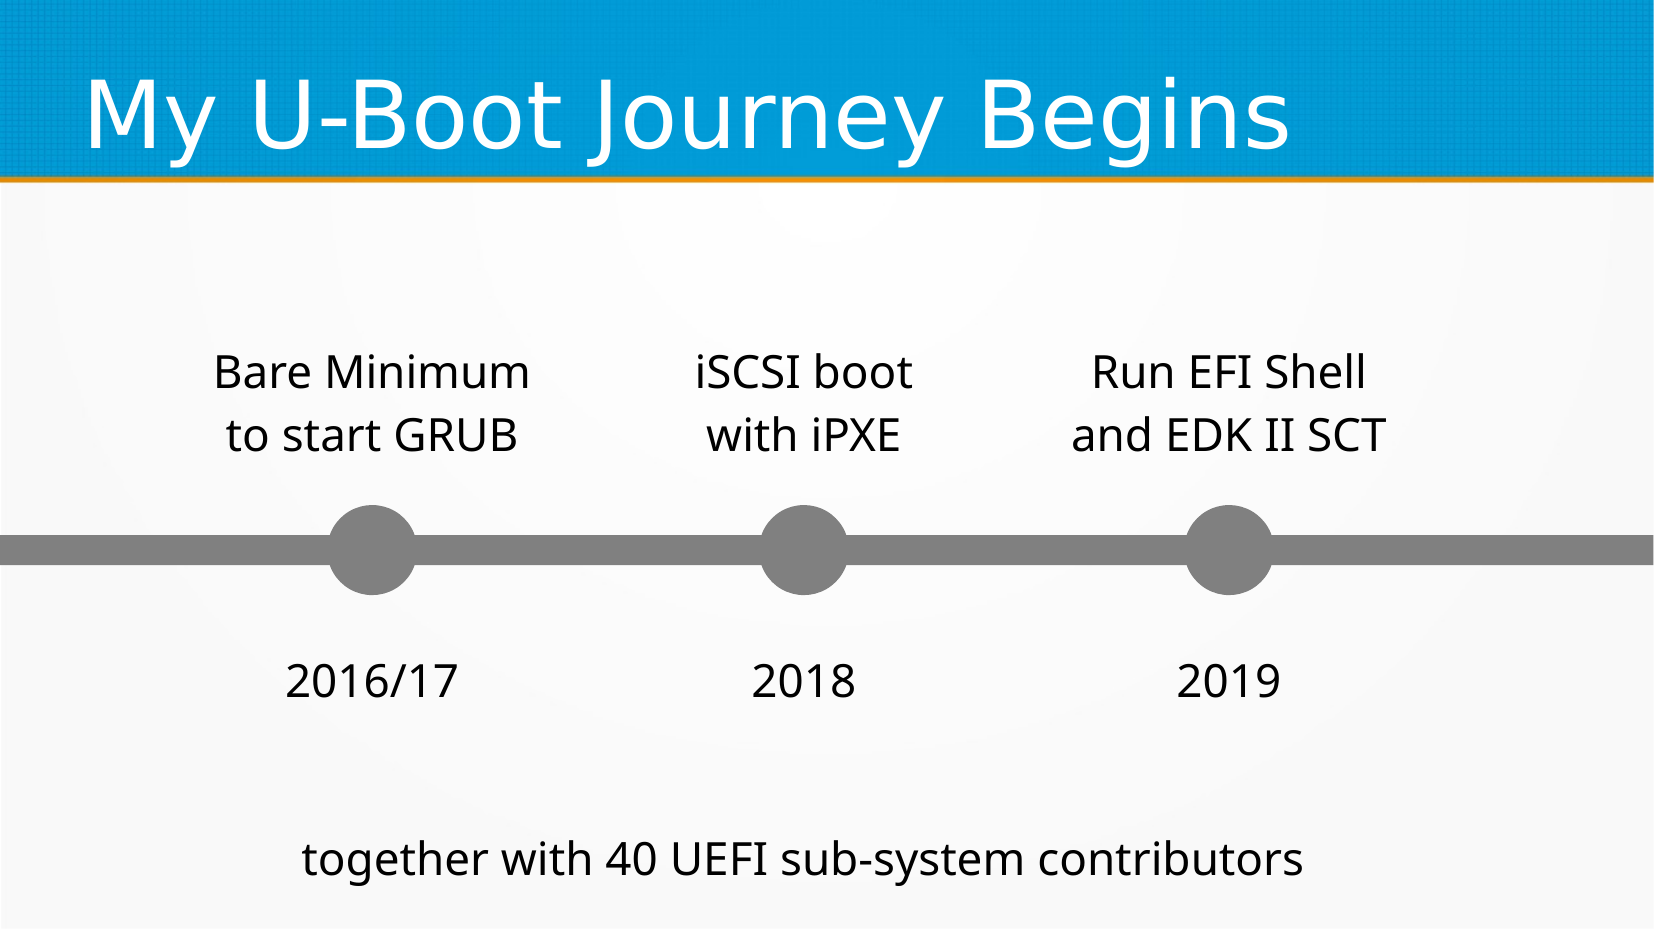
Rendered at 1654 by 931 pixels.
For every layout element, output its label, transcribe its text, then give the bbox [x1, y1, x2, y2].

text_box Run EFI Shell and EDK II SCT [1079, 342, 1380, 463]
text_box 2016/17 [222, 619, 523, 740]
text_box 2019 [1079, 619, 1380, 740]
text_box iSCSI boot with iPXE [653, 342, 954, 463]
text_box together with 40 UEFI sub-system contributors [473, 812, 1134, 903]
text_box 2018 [653, 619, 954, 740]
text_box [0, 505, 1654, 596]
picture [0, 175, 1654, 535]
title My U-Boot Journey Begins [82, 14, 1571, 171]
text_box Bare Minimum to start GRUB [222, 342, 523, 463]
picture [0, 566, 1654, 931]
